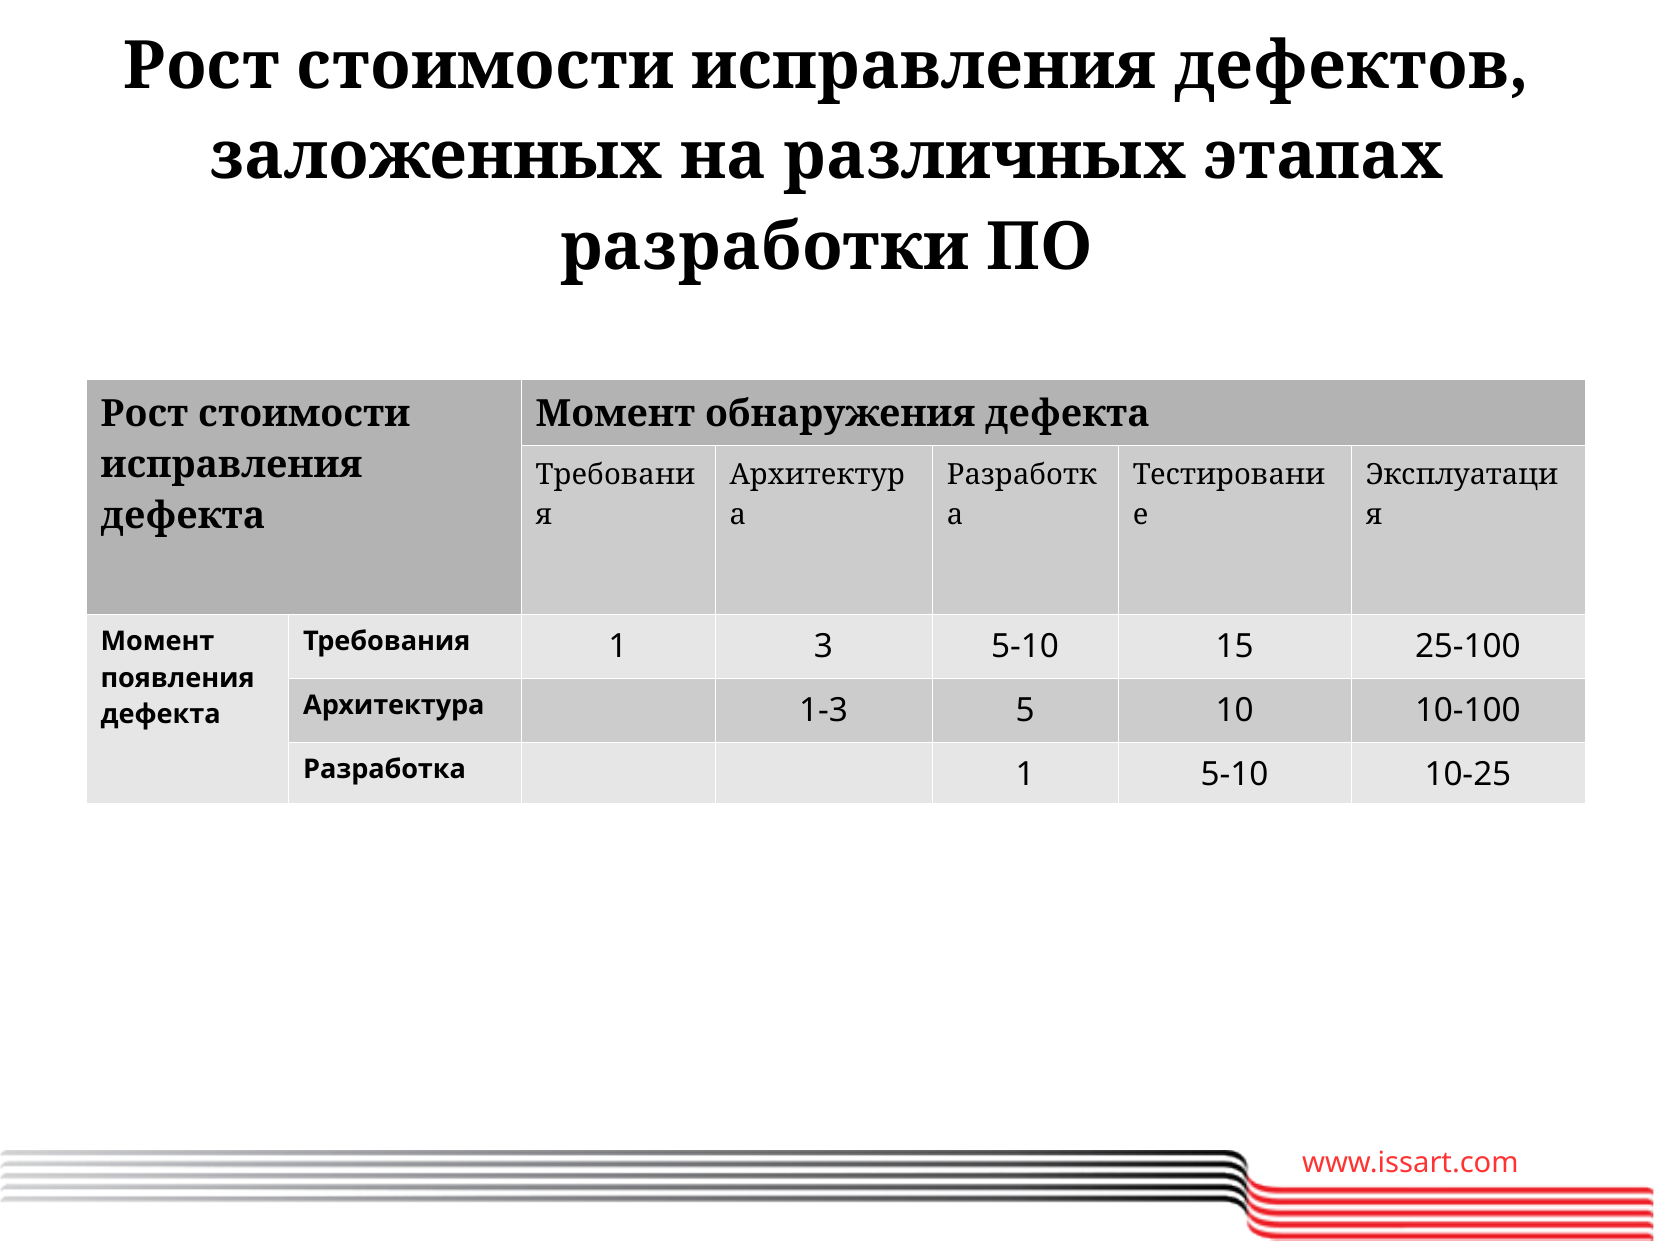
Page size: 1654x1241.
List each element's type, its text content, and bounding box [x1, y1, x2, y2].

table_cell Разработка [933, 446, 1118, 614]
table_cell 10-25 [1352, 743, 1585, 803]
table_cell 5-10 [1119, 743, 1351, 803]
table_cell 1 [933, 743, 1118, 803]
table_cell [716, 743, 932, 803]
table_header Момент обнаружения дефекта [522, 380, 1585, 445]
table_cell 1-3 [716, 679, 932, 742]
table_cell 1 [522, 615, 715, 678]
title Рост стоимости исправления дефектов, заложенных на различных этапах разработки ПО [82, 38, 1571, 267]
table_cell Архитектура [289, 679, 521, 742]
table_cell Момент появления дефекта [87, 615, 288, 803]
table_cell Эксплуатация [1352, 446, 1585, 614]
table_cell [522, 679, 715, 742]
table_cell [522, 743, 715, 803]
table_cell Тестирование [1119, 446, 1351, 614]
table_cell Архитектура [716, 446, 932, 614]
table_cell 15 [1119, 615, 1351, 678]
table_cell 5 [933, 679, 1118, 742]
table_cell Требования [522, 446, 715, 614]
text_box www.issart.com [1287, 1133, 1619, 1184]
table_cell Разработка [289, 743, 521, 803]
table_cell 25-100 [1352, 615, 1585, 678]
table_cell 10 [1119, 679, 1351, 742]
table_cell 10-100 [1352, 679, 1585, 742]
table_cell 3 [716, 615, 932, 678]
table_header Рост стоимости исправления дефекта [87, 380, 521, 614]
table_cell Требования [289, 615, 521, 678]
table_cell 5-10 [933, 615, 1118, 678]
picture [0, 1150, 1654, 1241]
